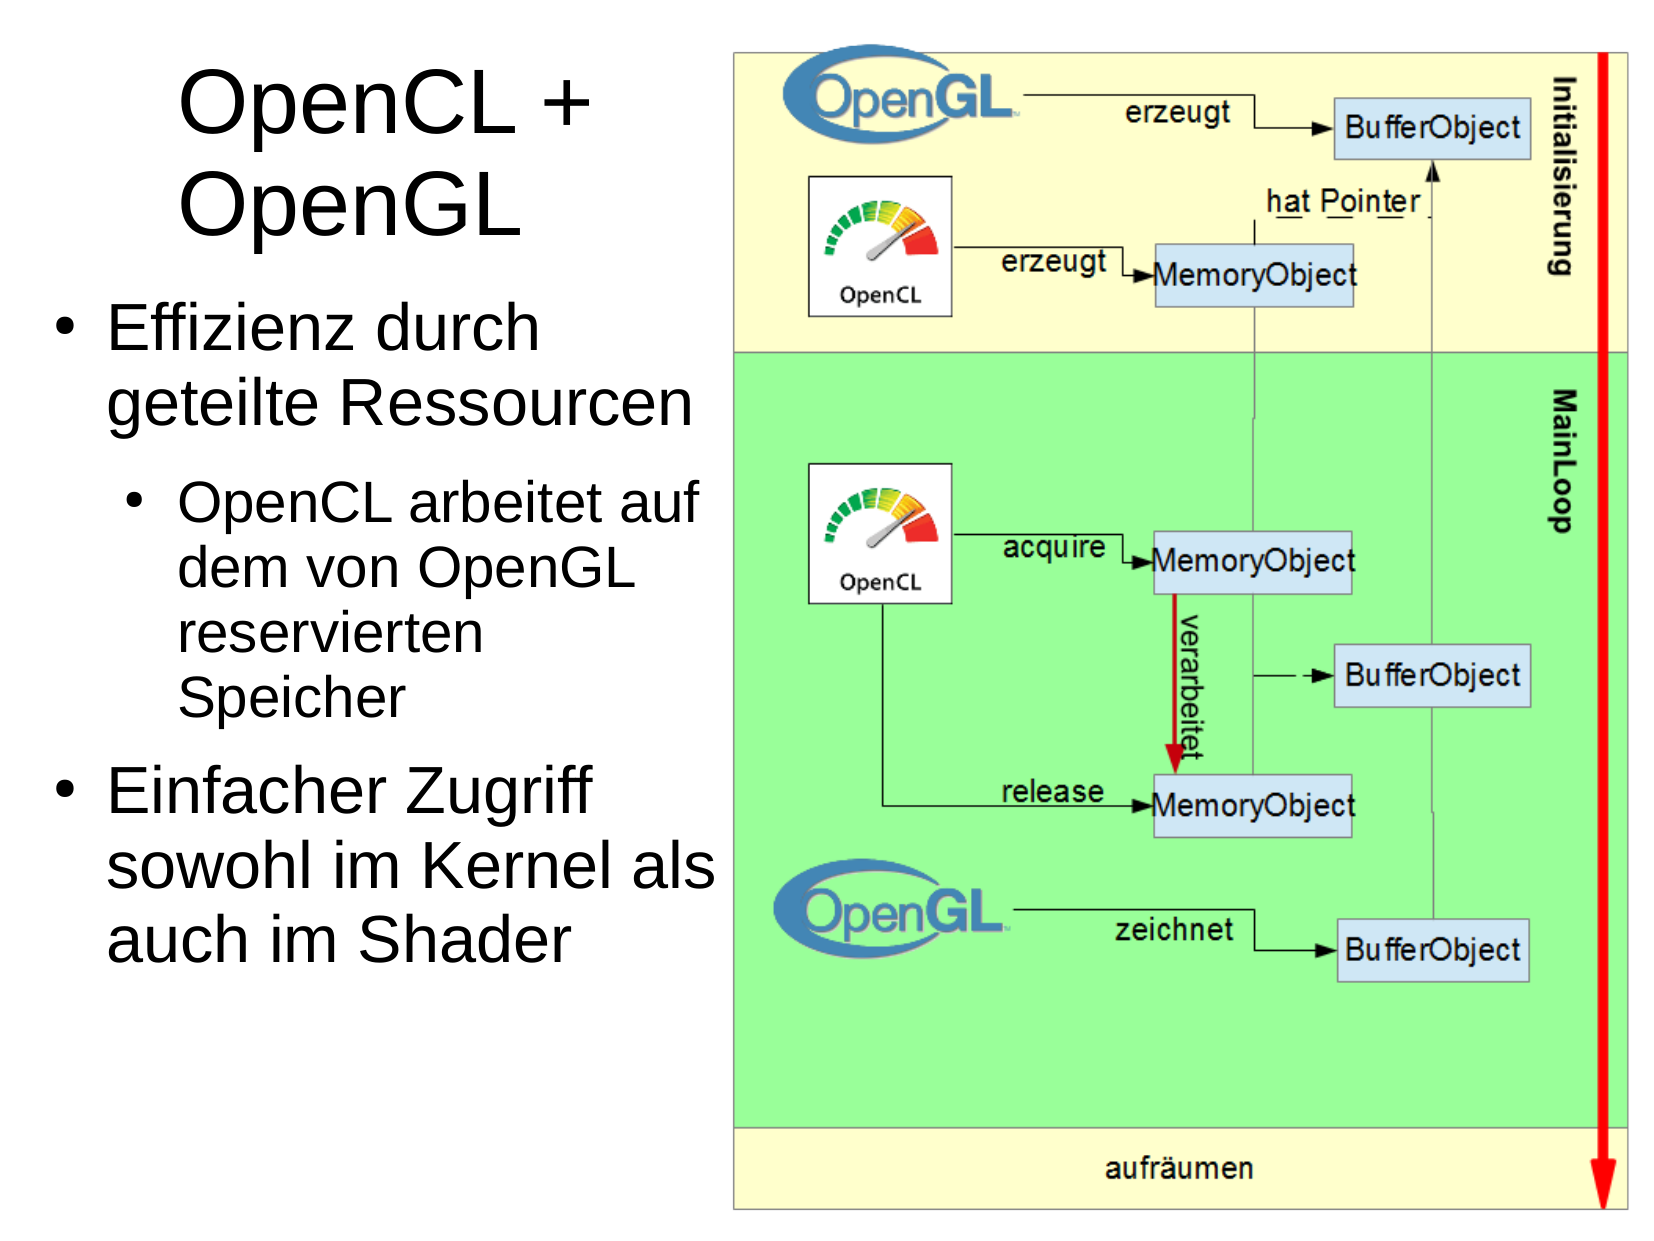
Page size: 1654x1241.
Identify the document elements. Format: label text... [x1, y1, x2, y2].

picture [708, 16, 1654, 1241]
list Effizienz durch geteilte Ressourcen OpenCL arbeitet auf dem von OpenGL reservierten Speicher Einfacher Zugriff sowohl im Kernel als auch im Shader [35, 290, 721, 1109]
title OpenCL + OpenGL [177, 50, 626, 256]
